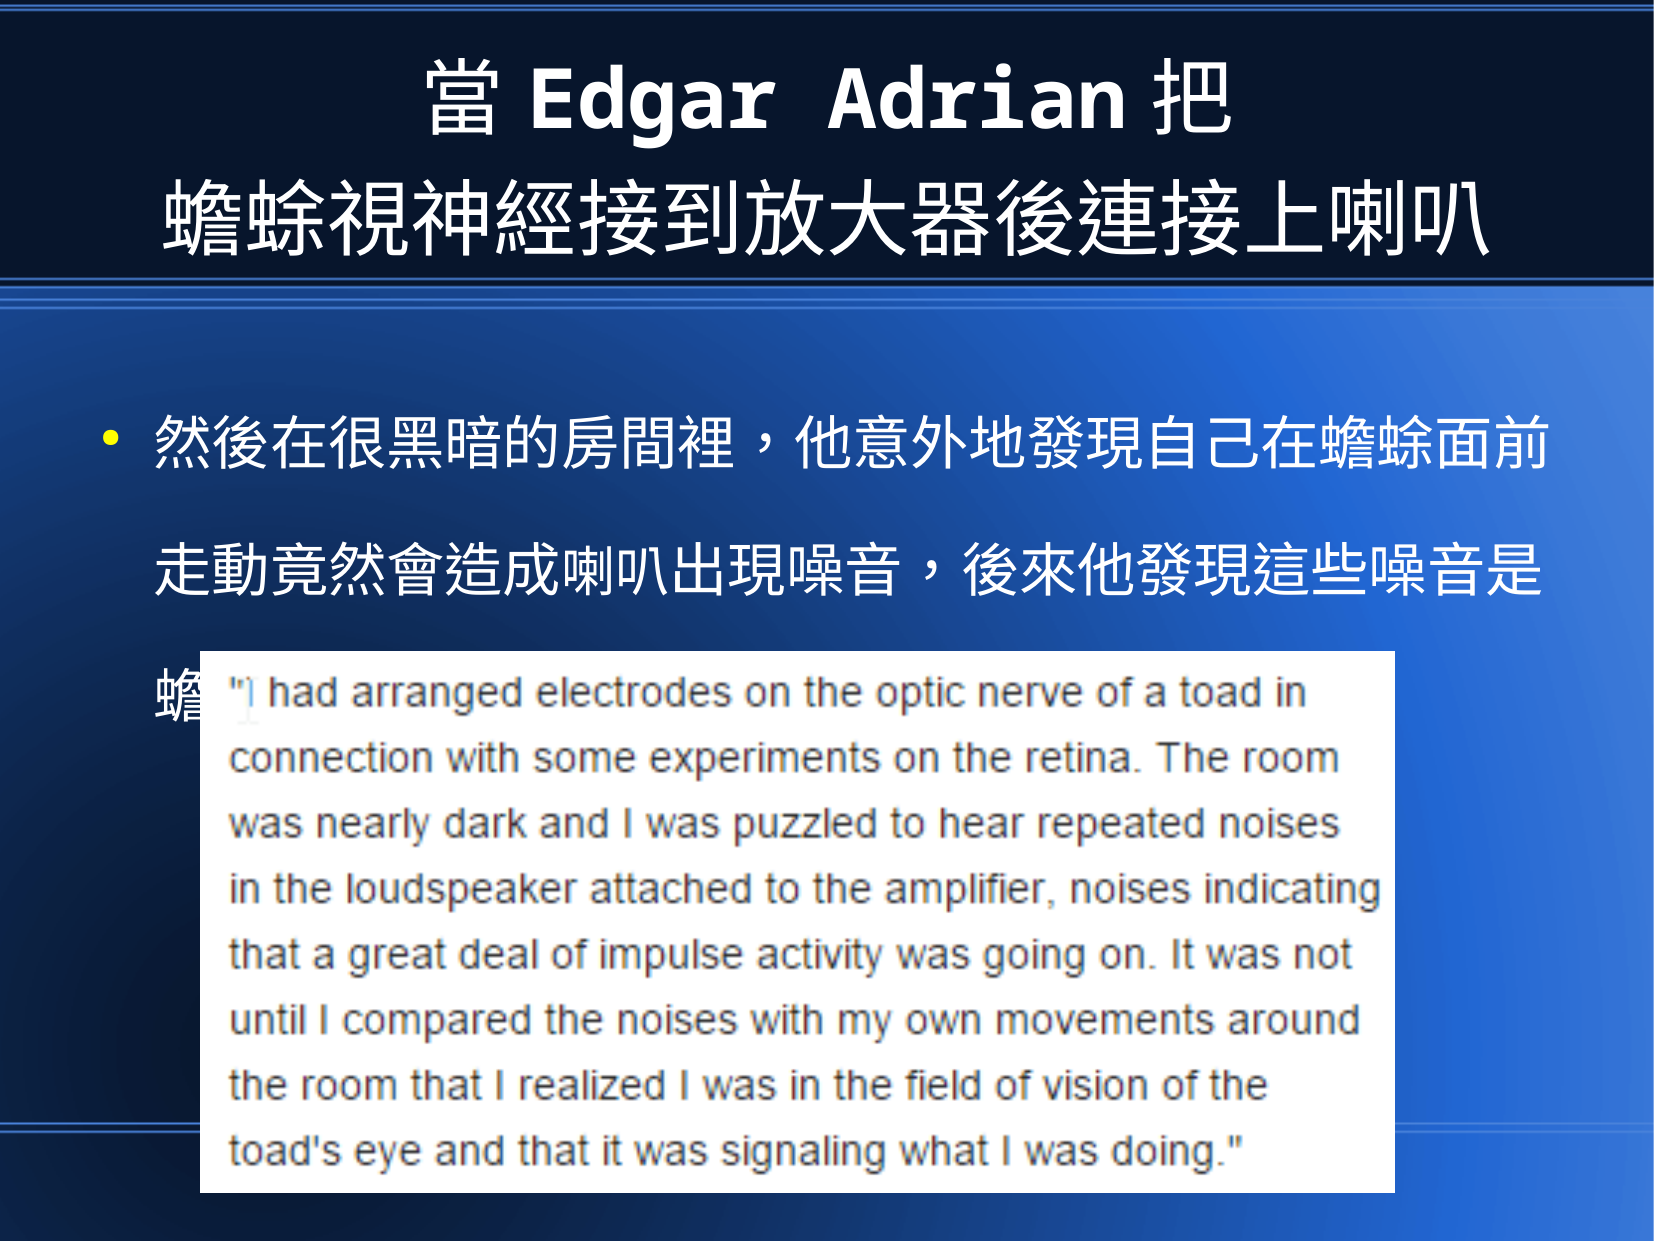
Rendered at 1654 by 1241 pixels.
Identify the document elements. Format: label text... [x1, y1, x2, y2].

list 然後在很黑暗的房間裡，他意外地發現自己在蟾蜍面前走動竟然會造成喇叭出現噪音，後來他發現這些噪音是蟾蜍看到它所造成的神經衝動訊號。 [82, 355, 1571, 1241]
picture [200, 651, 1395, 1193]
title 當Edgar Adrian把 蟾蜍視神經接到放大器後連接上喇叭 [82, 49, 1571, 257]
picture [0, 0, 1654, 1241]
